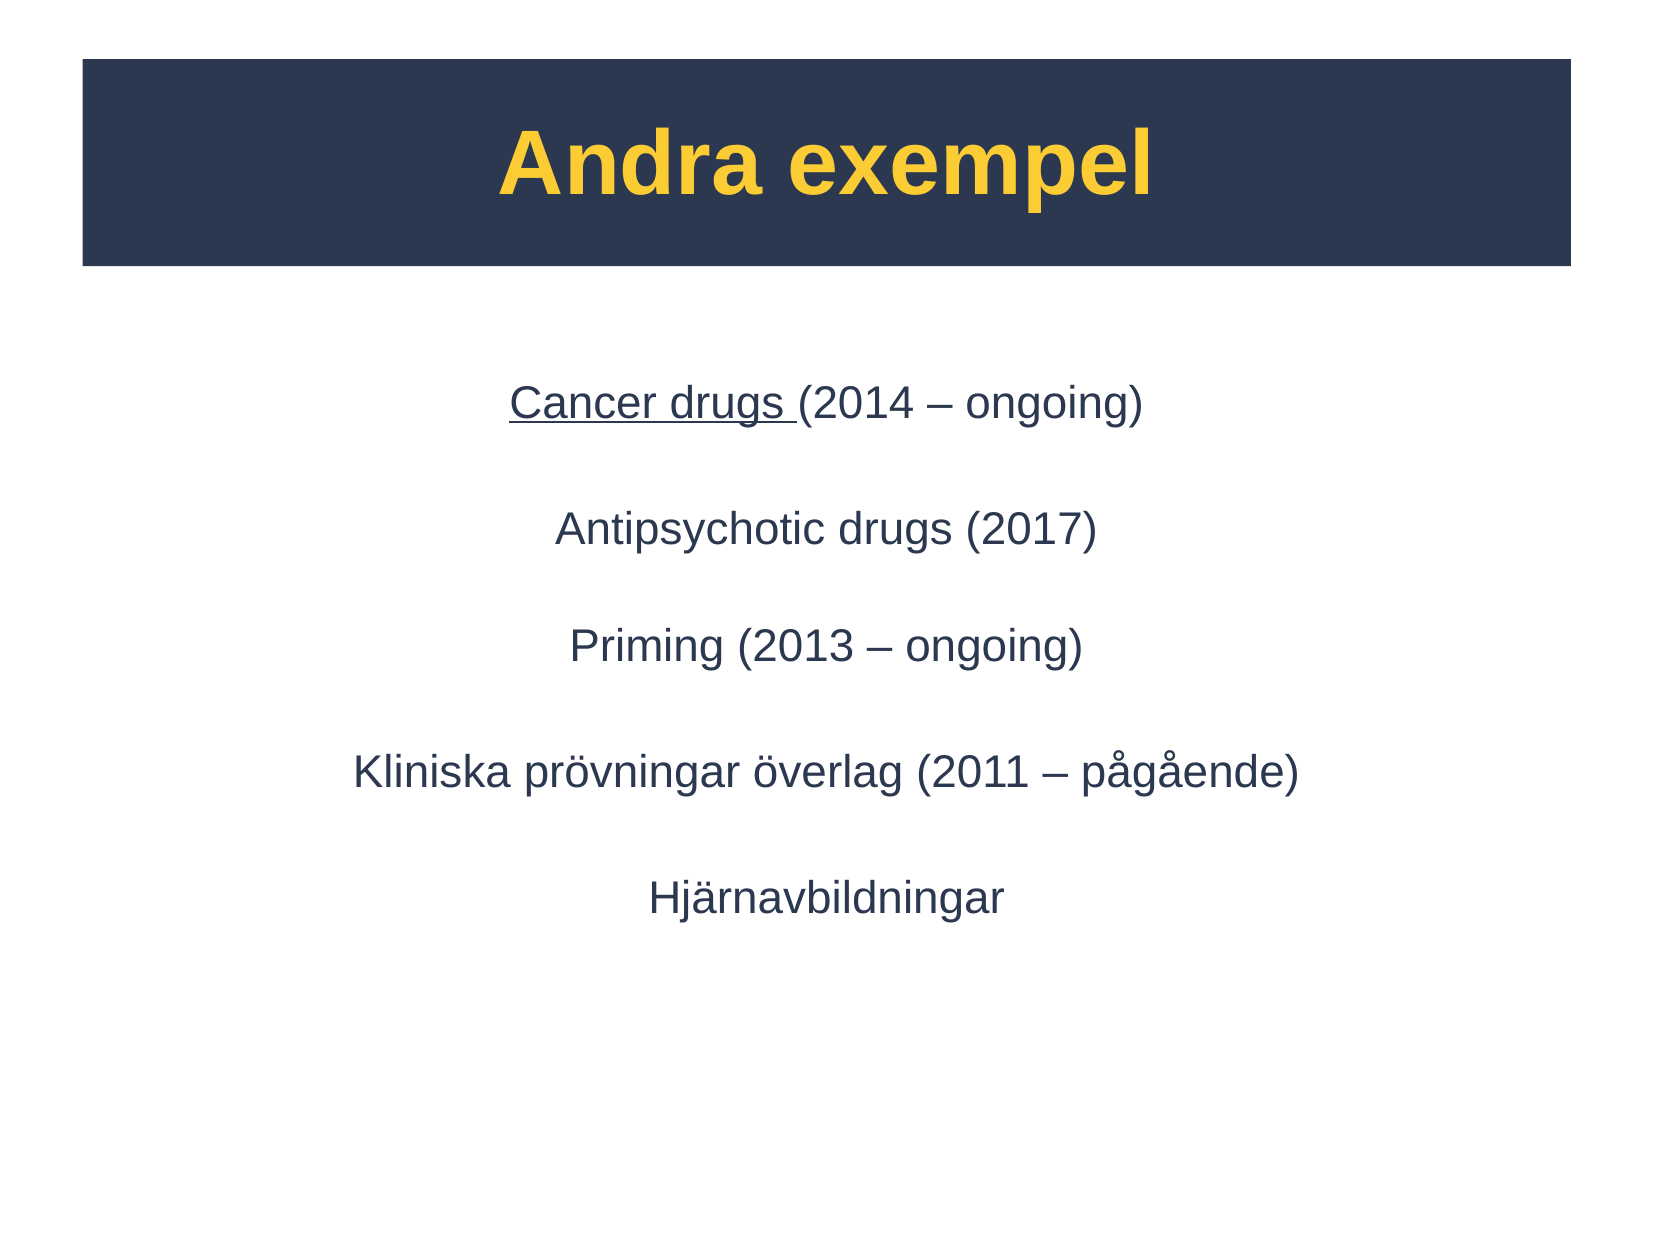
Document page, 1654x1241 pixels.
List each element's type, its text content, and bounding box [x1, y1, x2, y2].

subtitle Cancer drugs (2014 – ongoing) Antipsychotic drugs (2017) Priming (2013 – ongoing) Kliniska prövningar överlag (2011 – pågående) Hjärnavbildningar [82, 290, 1571, 1010]
title Andra exempel [82, 59, 1571, 267]
